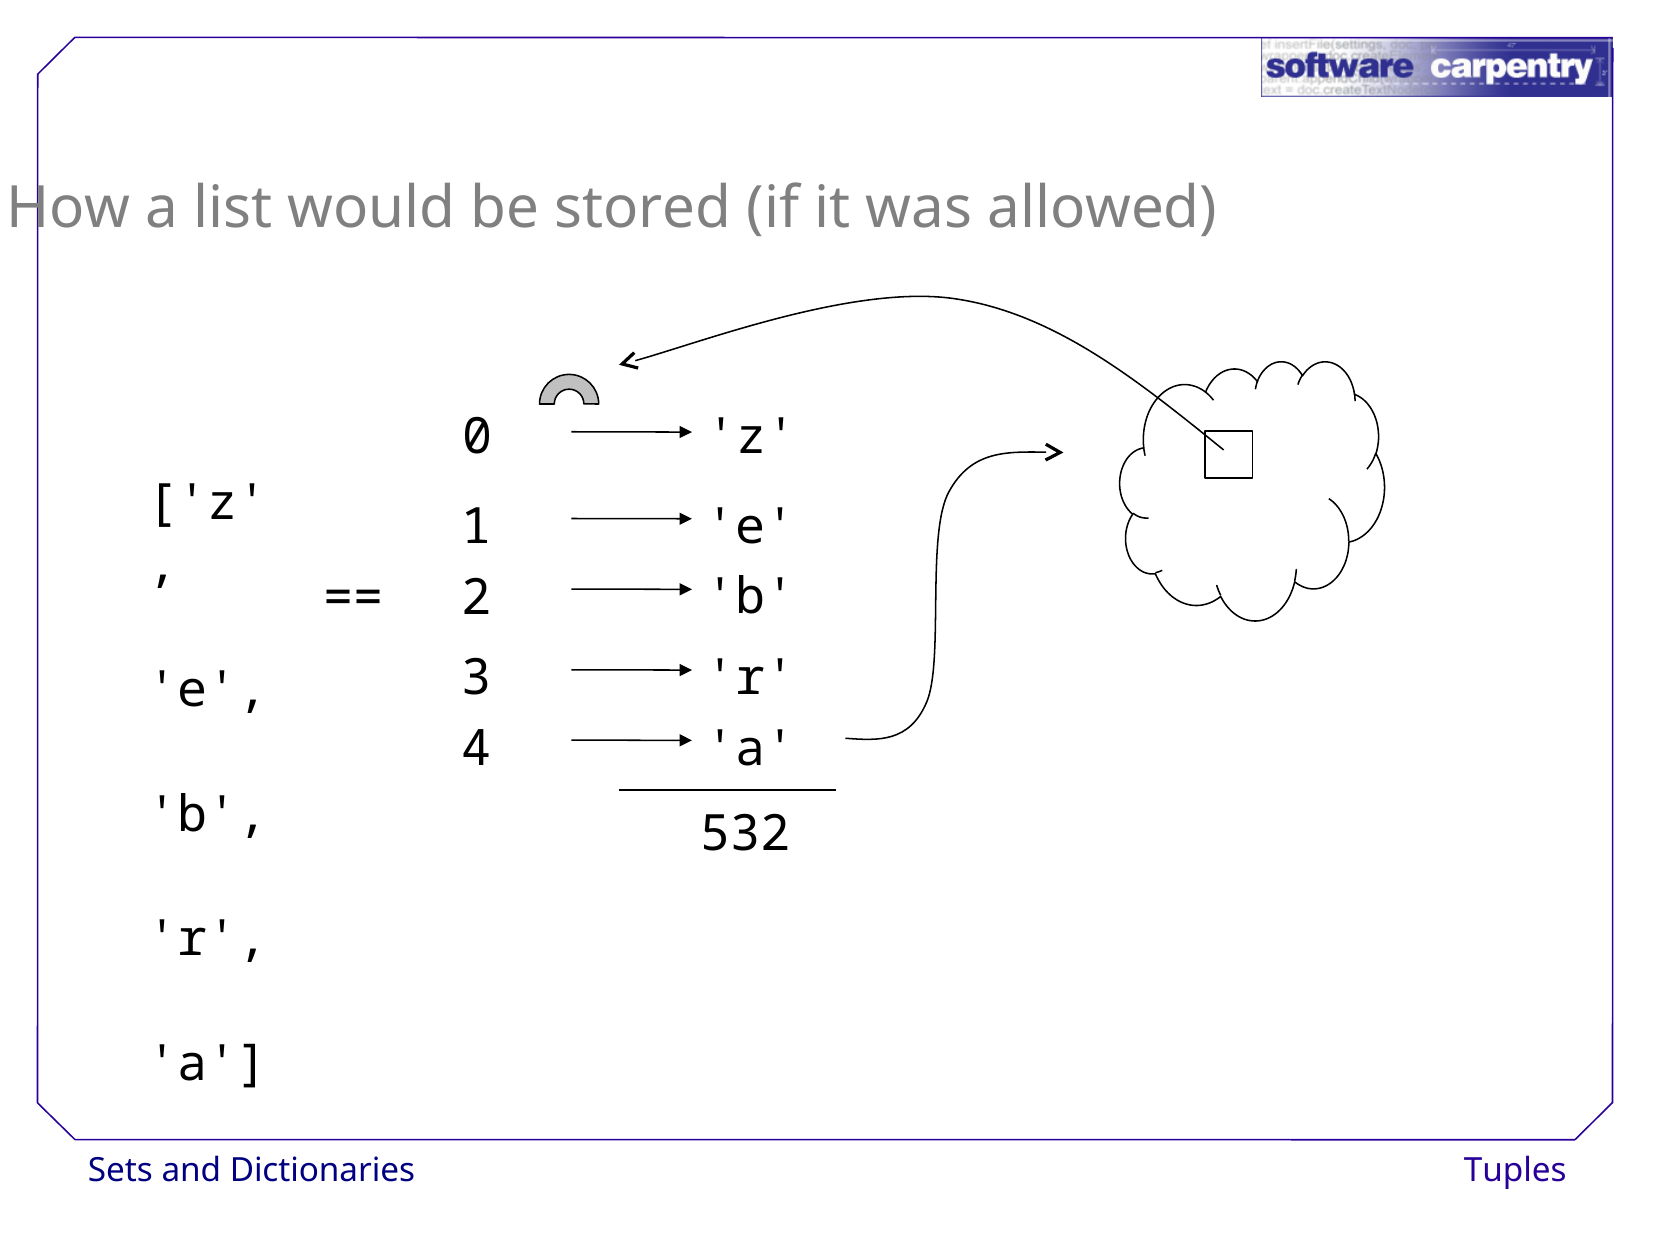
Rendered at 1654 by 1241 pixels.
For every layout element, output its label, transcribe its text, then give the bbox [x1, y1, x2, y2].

table_cell [540, 630, 600, 706]
text_box 0 [411, 394, 544, 470]
table_cell [543, 706, 600, 781]
picture [1261, 39, 1613, 97]
text_box 532 [673, 790, 817, 866]
text_box 2 [410, 554, 543, 630]
text_box ['z', 'e', 'b', 'r', 'a'] [127, 459, 289, 725]
text_box 'e' [684, 483, 817, 553]
text_box 1 [410, 483, 543, 554]
table_cell [540, 479, 600, 555]
table_cell [543, 555, 600, 630]
table_header [540, 404, 600, 479]
text_box 'b' [684, 553, 817, 629]
text_box [541, 374, 599, 404]
text_box 'z' [685, 394, 818, 470]
text_box How a list would be stored (if it was allowed) [0, 126, 1383, 248]
text_box 4 [410, 705, 543, 781]
text_box 3 [410, 634, 543, 705]
text_box == [289, 554, 410, 630]
text_box 'a' [684, 705, 817, 781]
text_box 'r' [684, 634, 817, 705]
